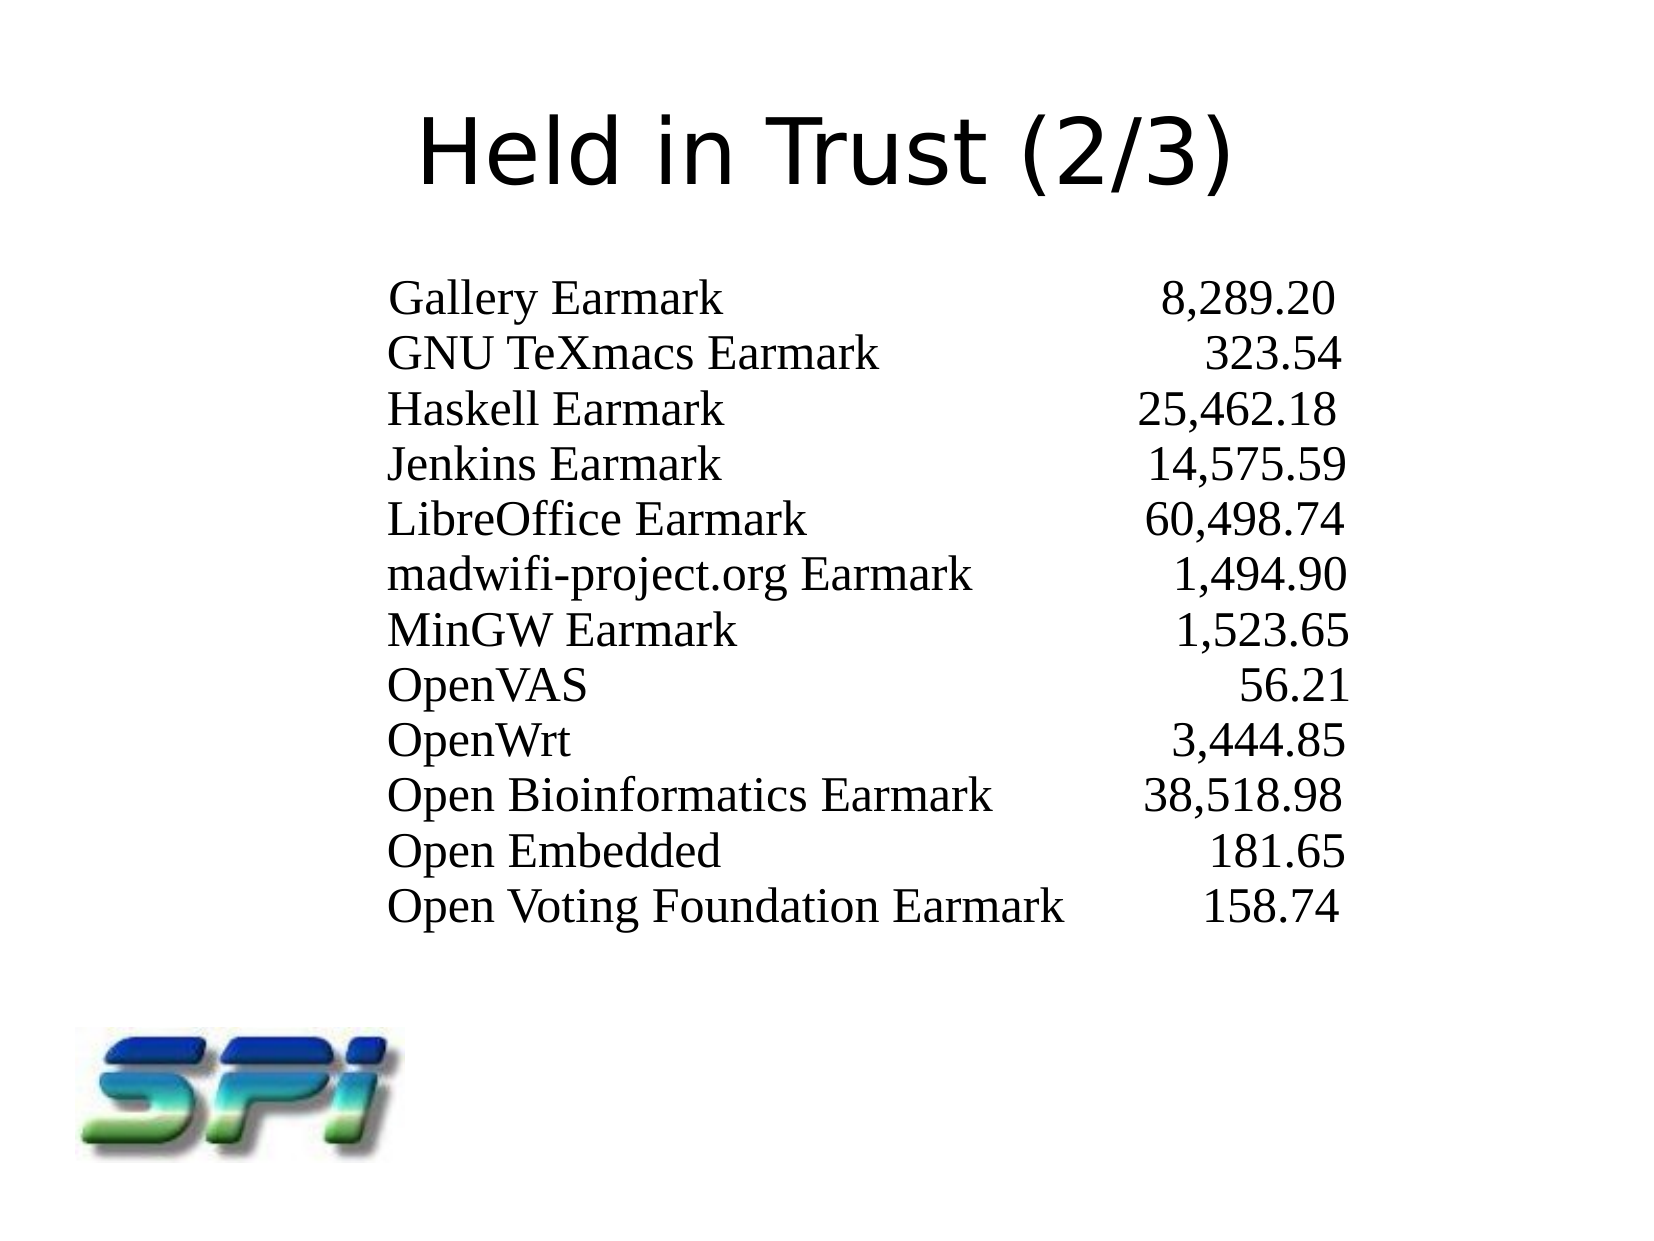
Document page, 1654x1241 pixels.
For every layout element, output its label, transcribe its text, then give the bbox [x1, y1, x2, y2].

text_box Gallery Earmark 8,289.20 GNU TeXmacs Earmark 323.54 Haskell Earmark 25,462.18 Jenkins Earmark 14,575.59 LibreOffice Earmark 60,498.74 madwifi-project.org Earmark 1,494.90 MinGW Earmark 1,523.65 OpenVAS 56.21 OpenWrt 3,444.85 Open Bioinformatics Earmark 38,518.98 Open Embedded 181.65 Open Voting Foundation Earmark 158.74 [259, 262, 1404, 996]
title Held in Trust (2/3) [82, 49, 1571, 257]
picture [75, 1027, 405, 1163]
